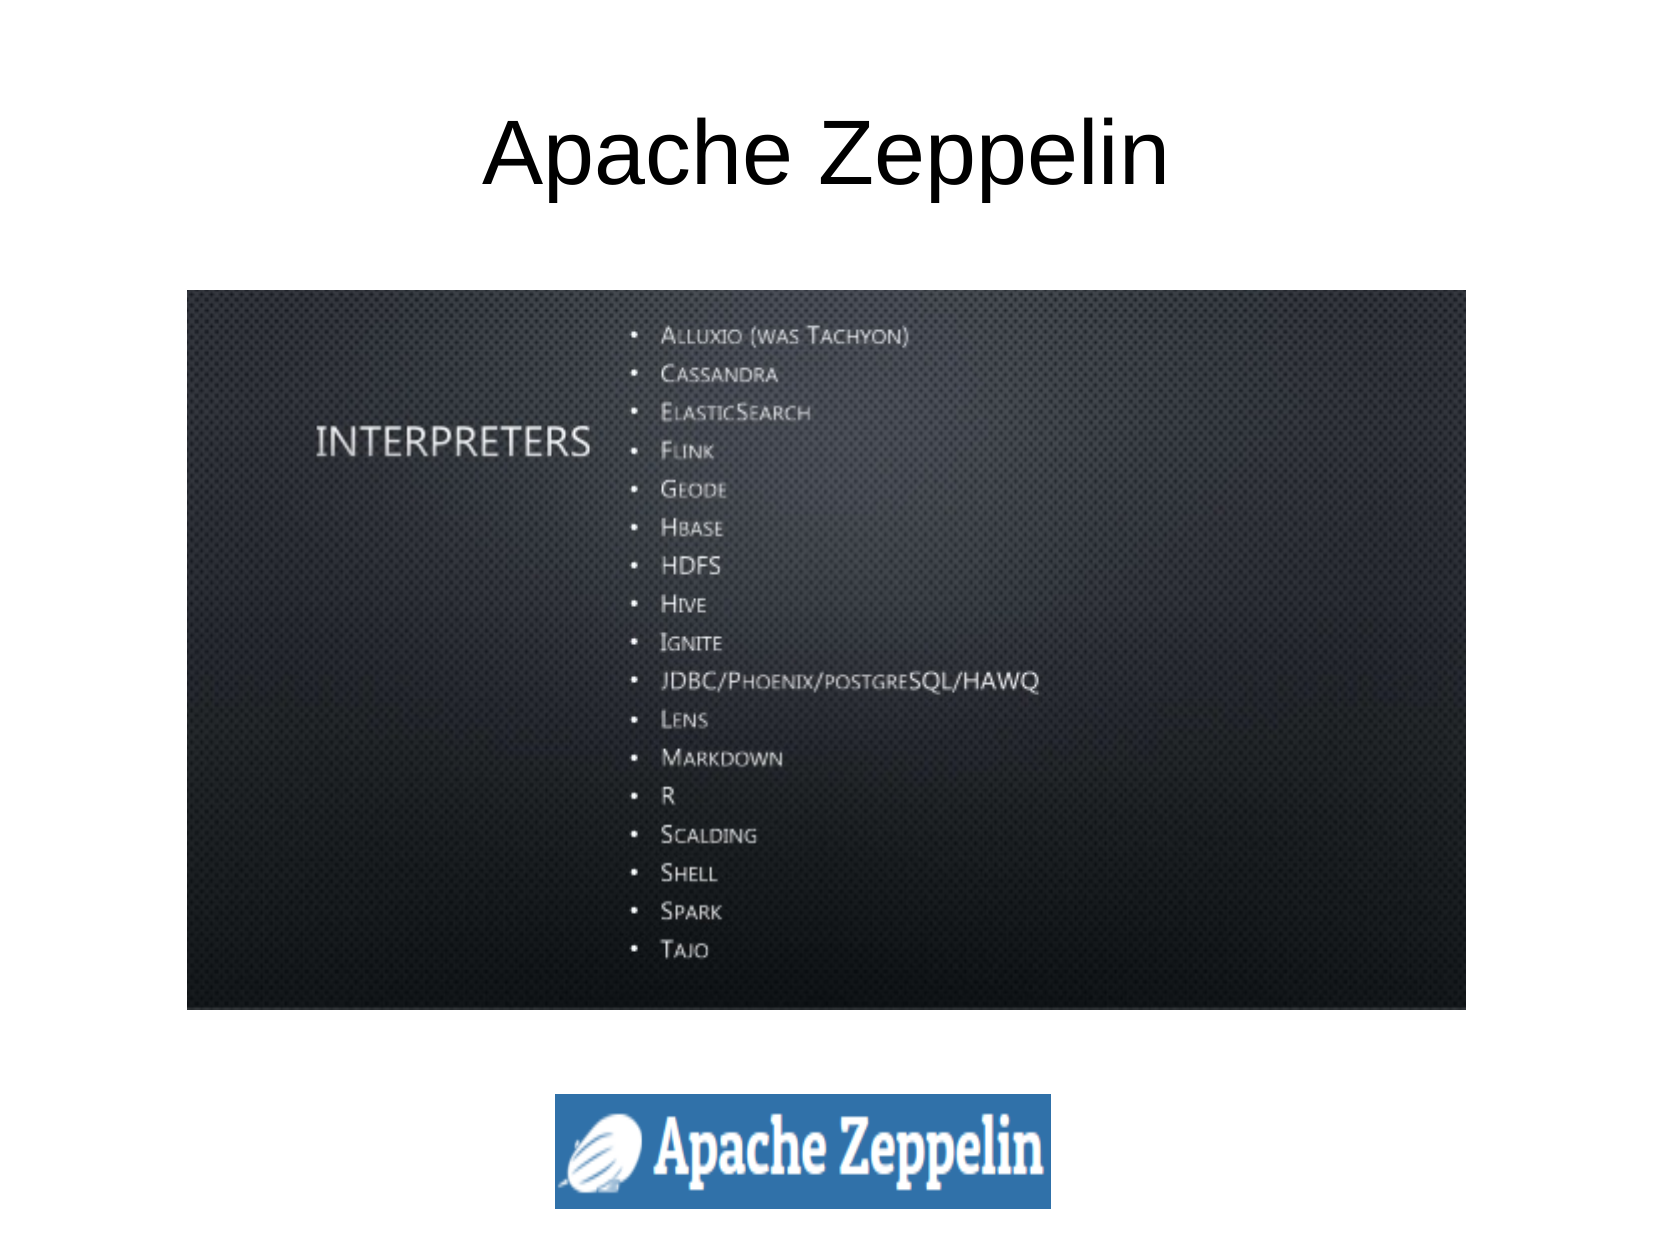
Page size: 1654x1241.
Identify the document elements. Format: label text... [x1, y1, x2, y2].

title Apache Zeppelin [82, 49, 1571, 257]
picture [187, 290, 1466, 1010]
picture [555, 1094, 1051, 1209]
